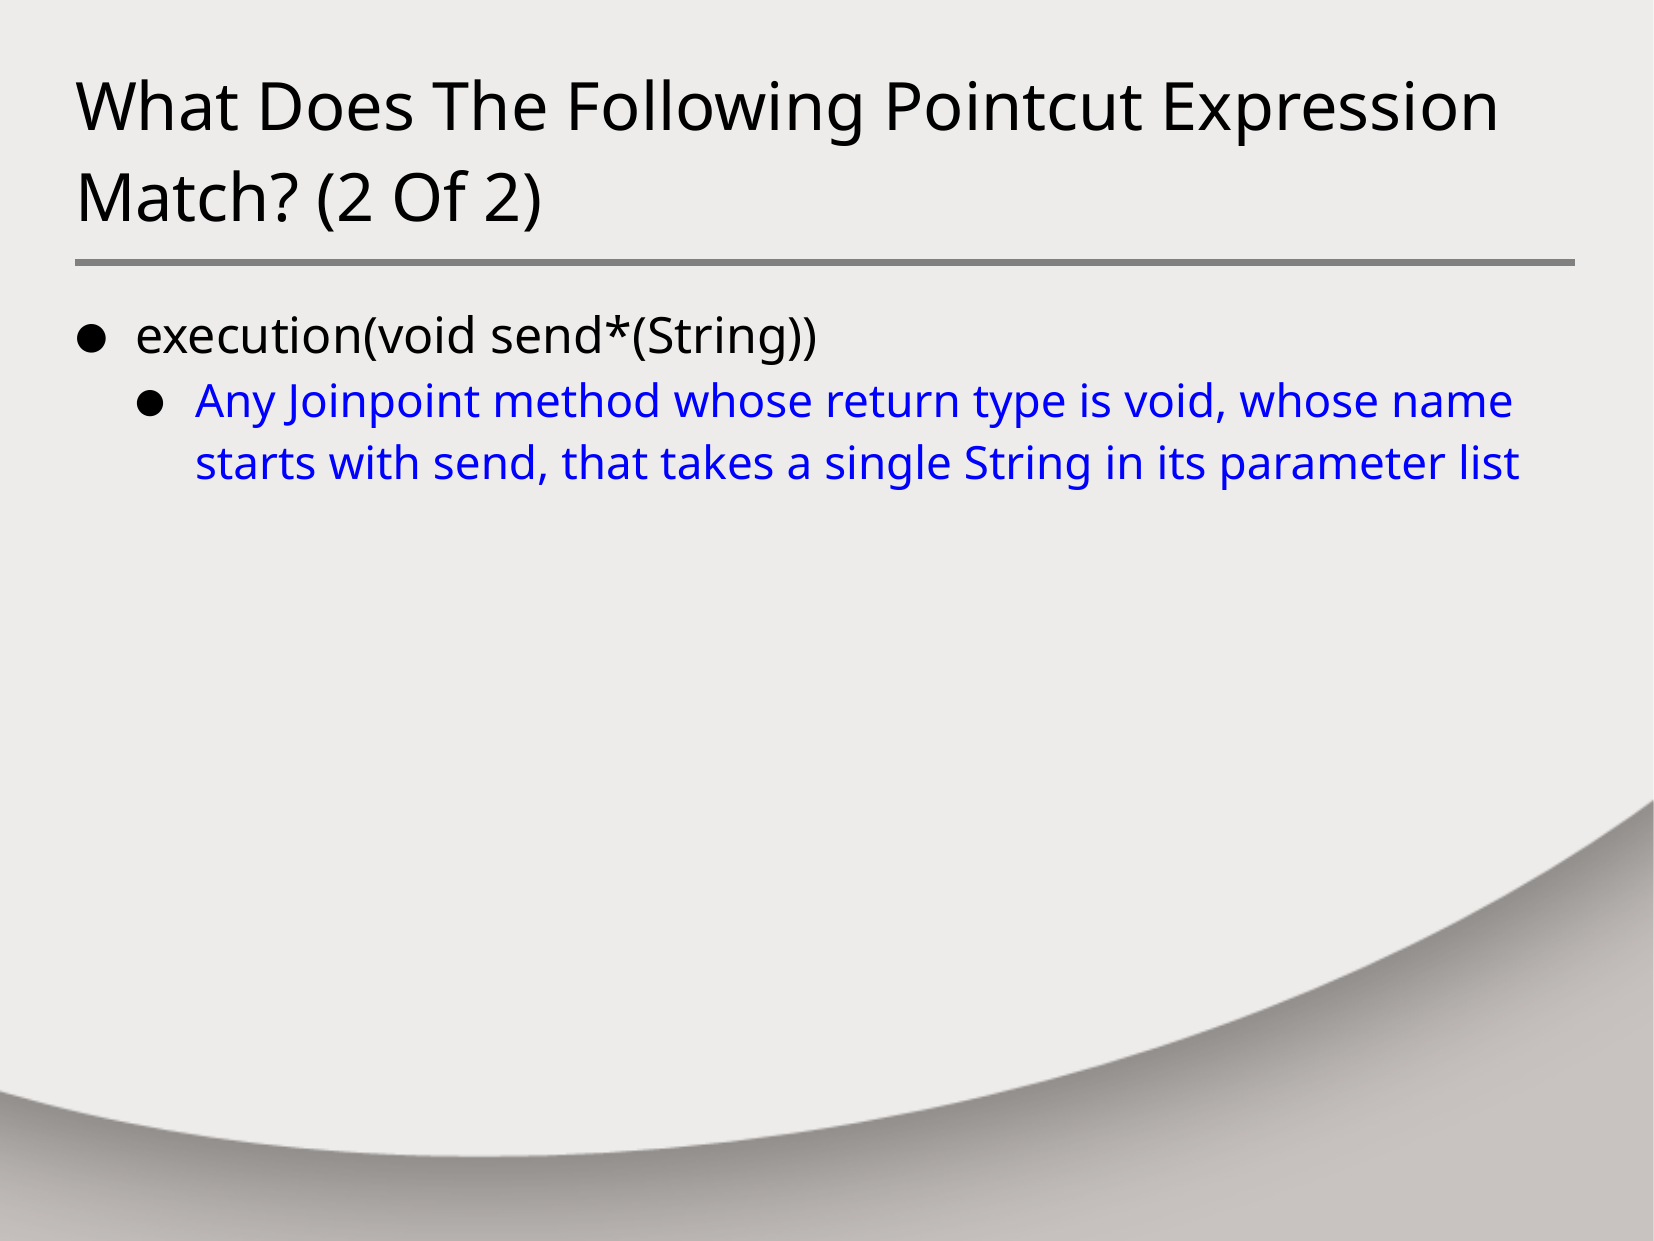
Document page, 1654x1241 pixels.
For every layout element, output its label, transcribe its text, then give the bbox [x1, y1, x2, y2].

list execution(void send*(String)) Any Joinpoint method whose return type is void, whose name starts with send, that takes a single String in its parameter list [75, 300, 1576, 1163]
title What Does The Following Pointcut Expression Match? (2 Of 2) [75, 75, 1576, 226]
picture [0, 0, 1654, 1241]
